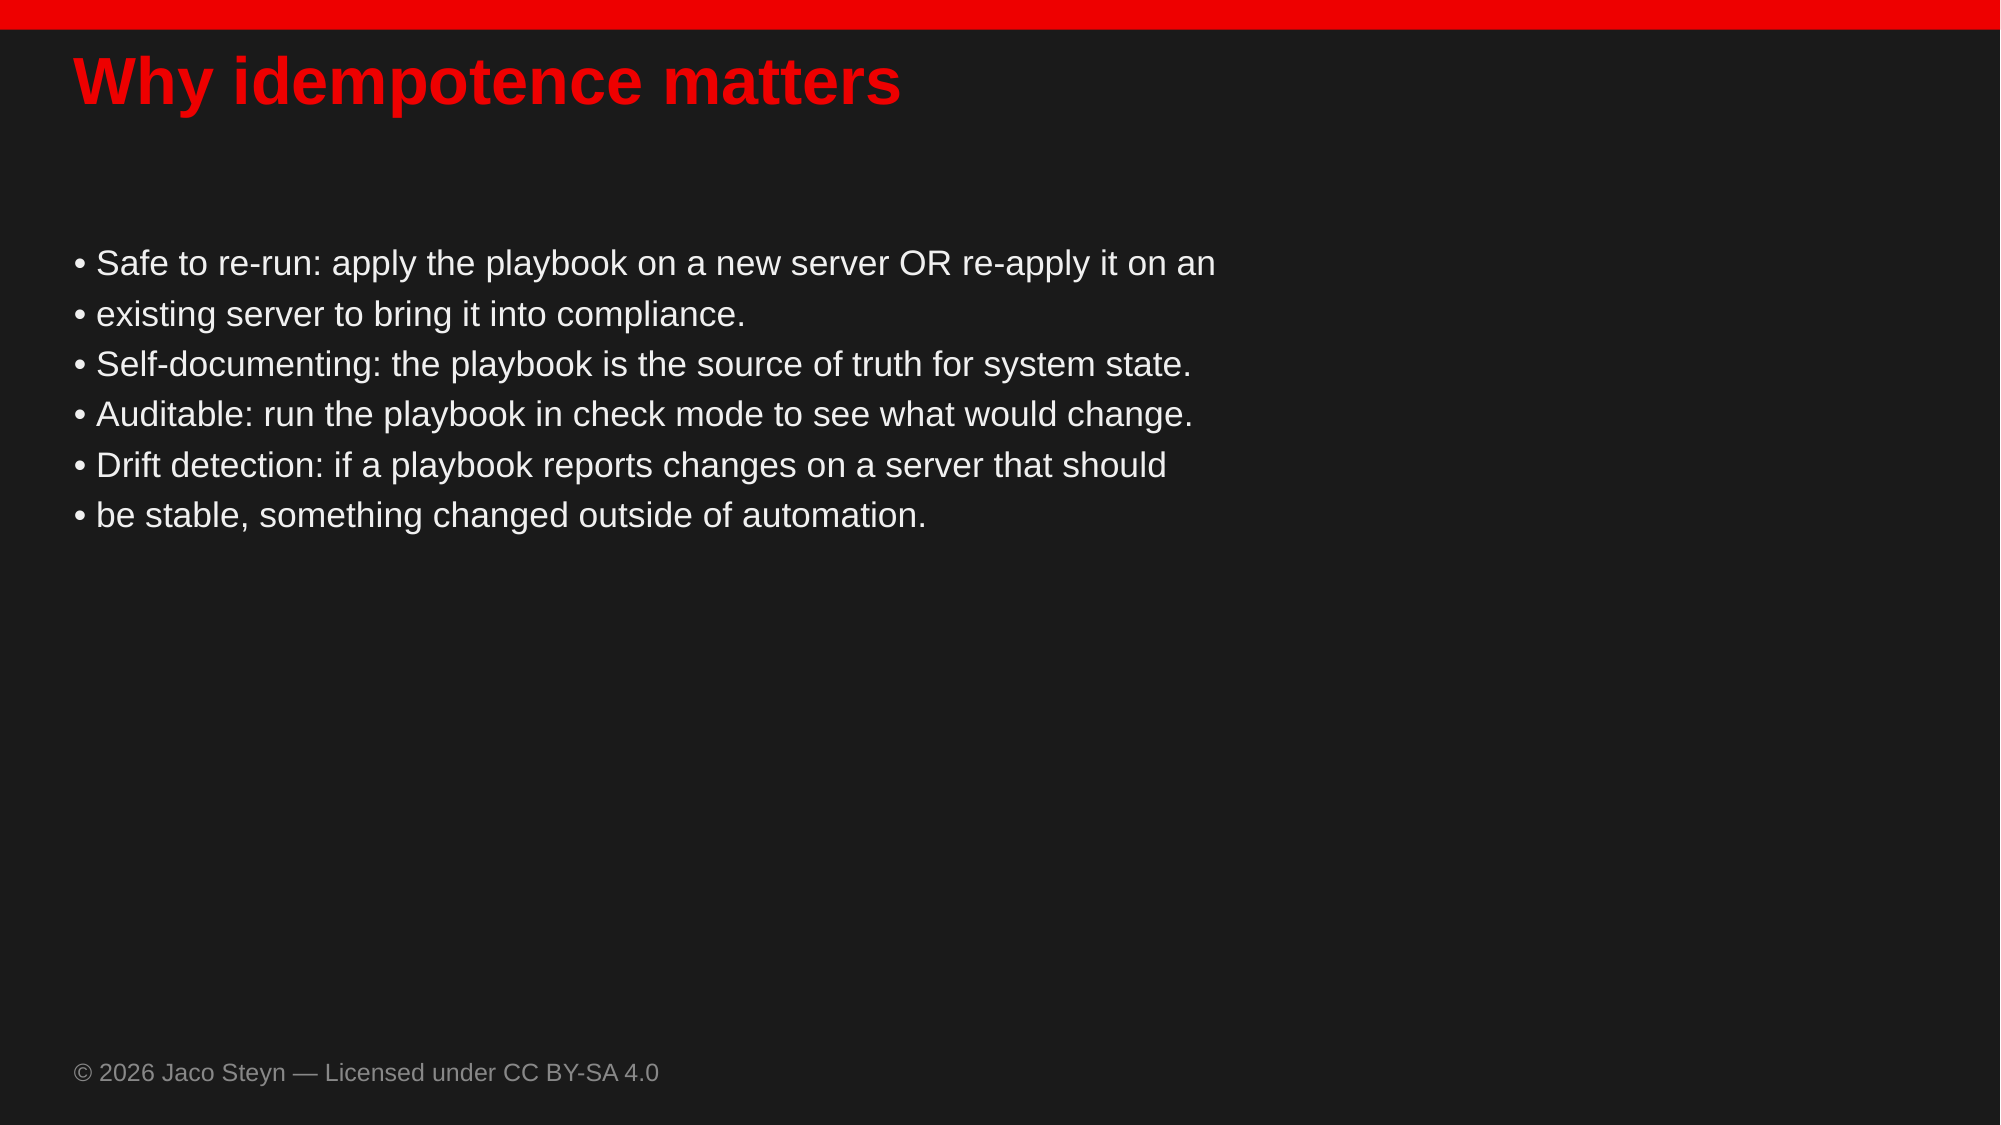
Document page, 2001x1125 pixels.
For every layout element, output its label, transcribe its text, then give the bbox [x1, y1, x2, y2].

text_box Why idempotence matters [59, 36, 1942, 208]
text_box • Safe to re-run: apply the playbook on a new server OR re-apply it on an • existing server to bring it into compliance. • Self-documenting: the playbook is the source of truth for system state. • Auditable: run the playbook in check mode to see what would change. • Drift detection: if a playbook reports changes on a server that should • be stable, something changed outside of automation. [59, 236, 1942, 1037]
text_box © 2026 Jaco Steyn — Licensed under CC BY-SA 4.0 [59, 1051, 1942, 1093]
text_box [0, 0, 2001, 30]
